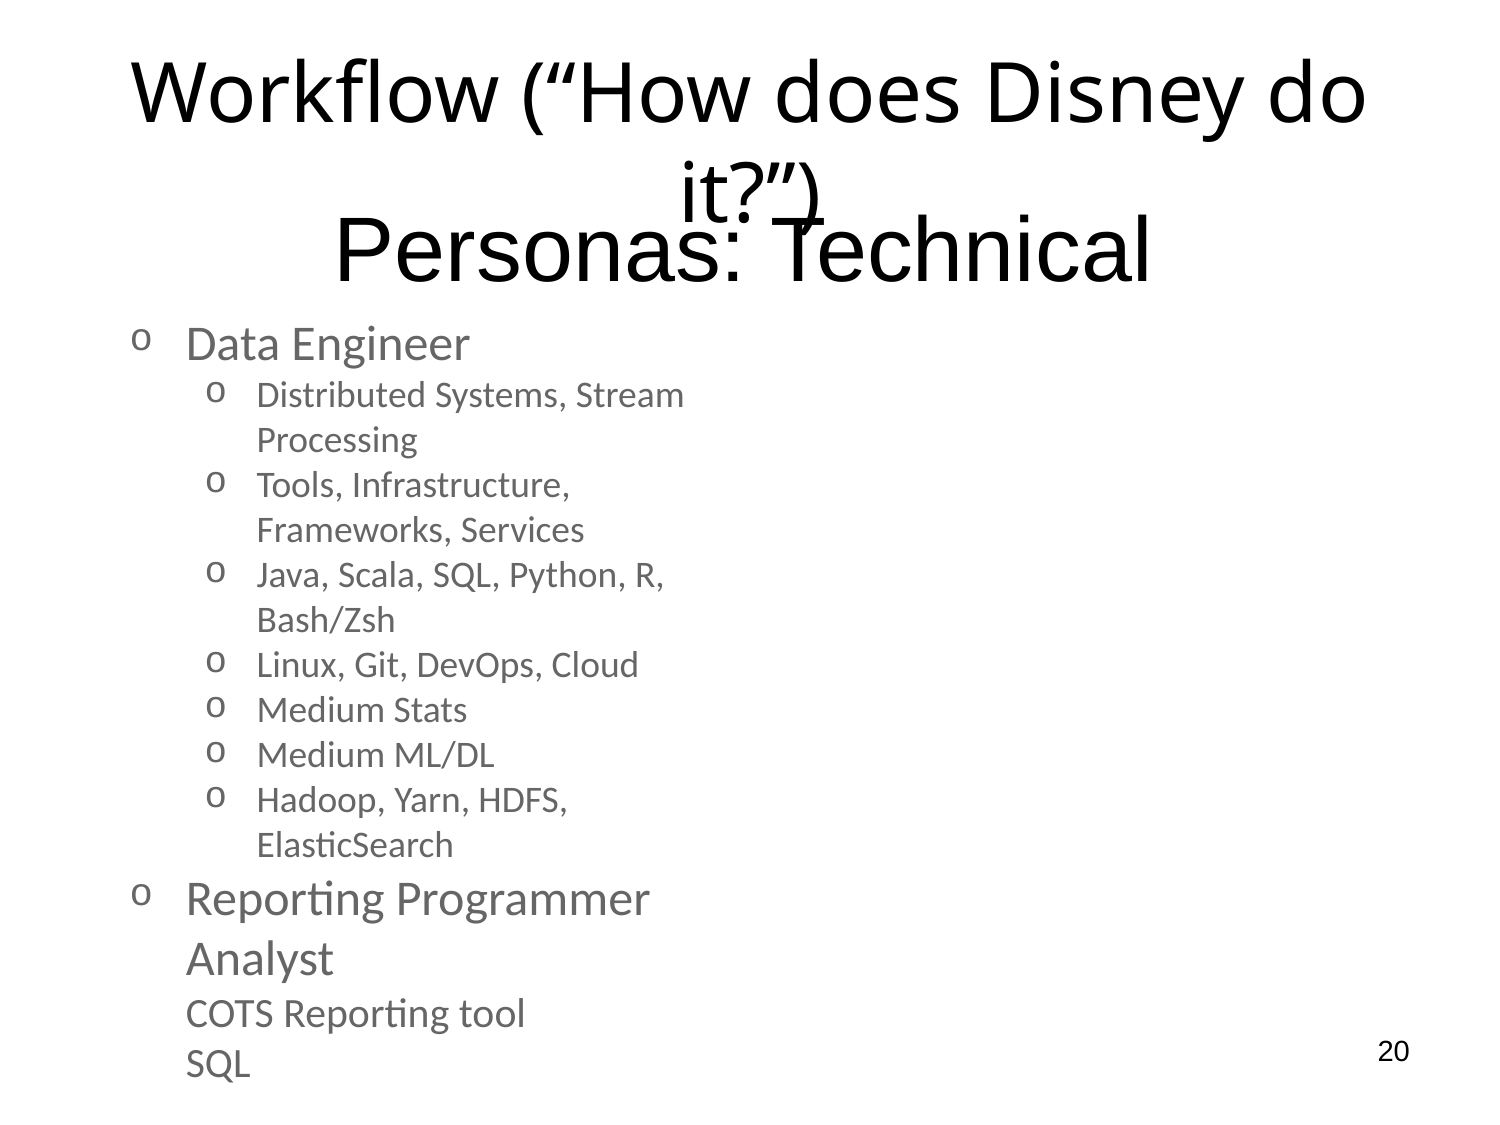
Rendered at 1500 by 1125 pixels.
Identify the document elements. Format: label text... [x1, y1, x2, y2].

text_box Personas: Technical [74, 174, 1413, 315]
slide_number <number> [1074, 1024, 1425, 1103]
text_box Data Engineer Distributed Systems, Stream Processing Tools, Infrastructure, Frameworks, Services Java, Scala, SQL, Python, R, Bash/Zsh Linux, Git, DevOps, Cloud Medium Stats Medium ML/DL Hadoop, Yarn, HDFS, ElasticSearch Reporting Programmer Analyst COTS Reporting tool SQL [16, 295, 748, 957]
title Workflow (“How does Disney do it?”) [75, 45, 1425, 233]
